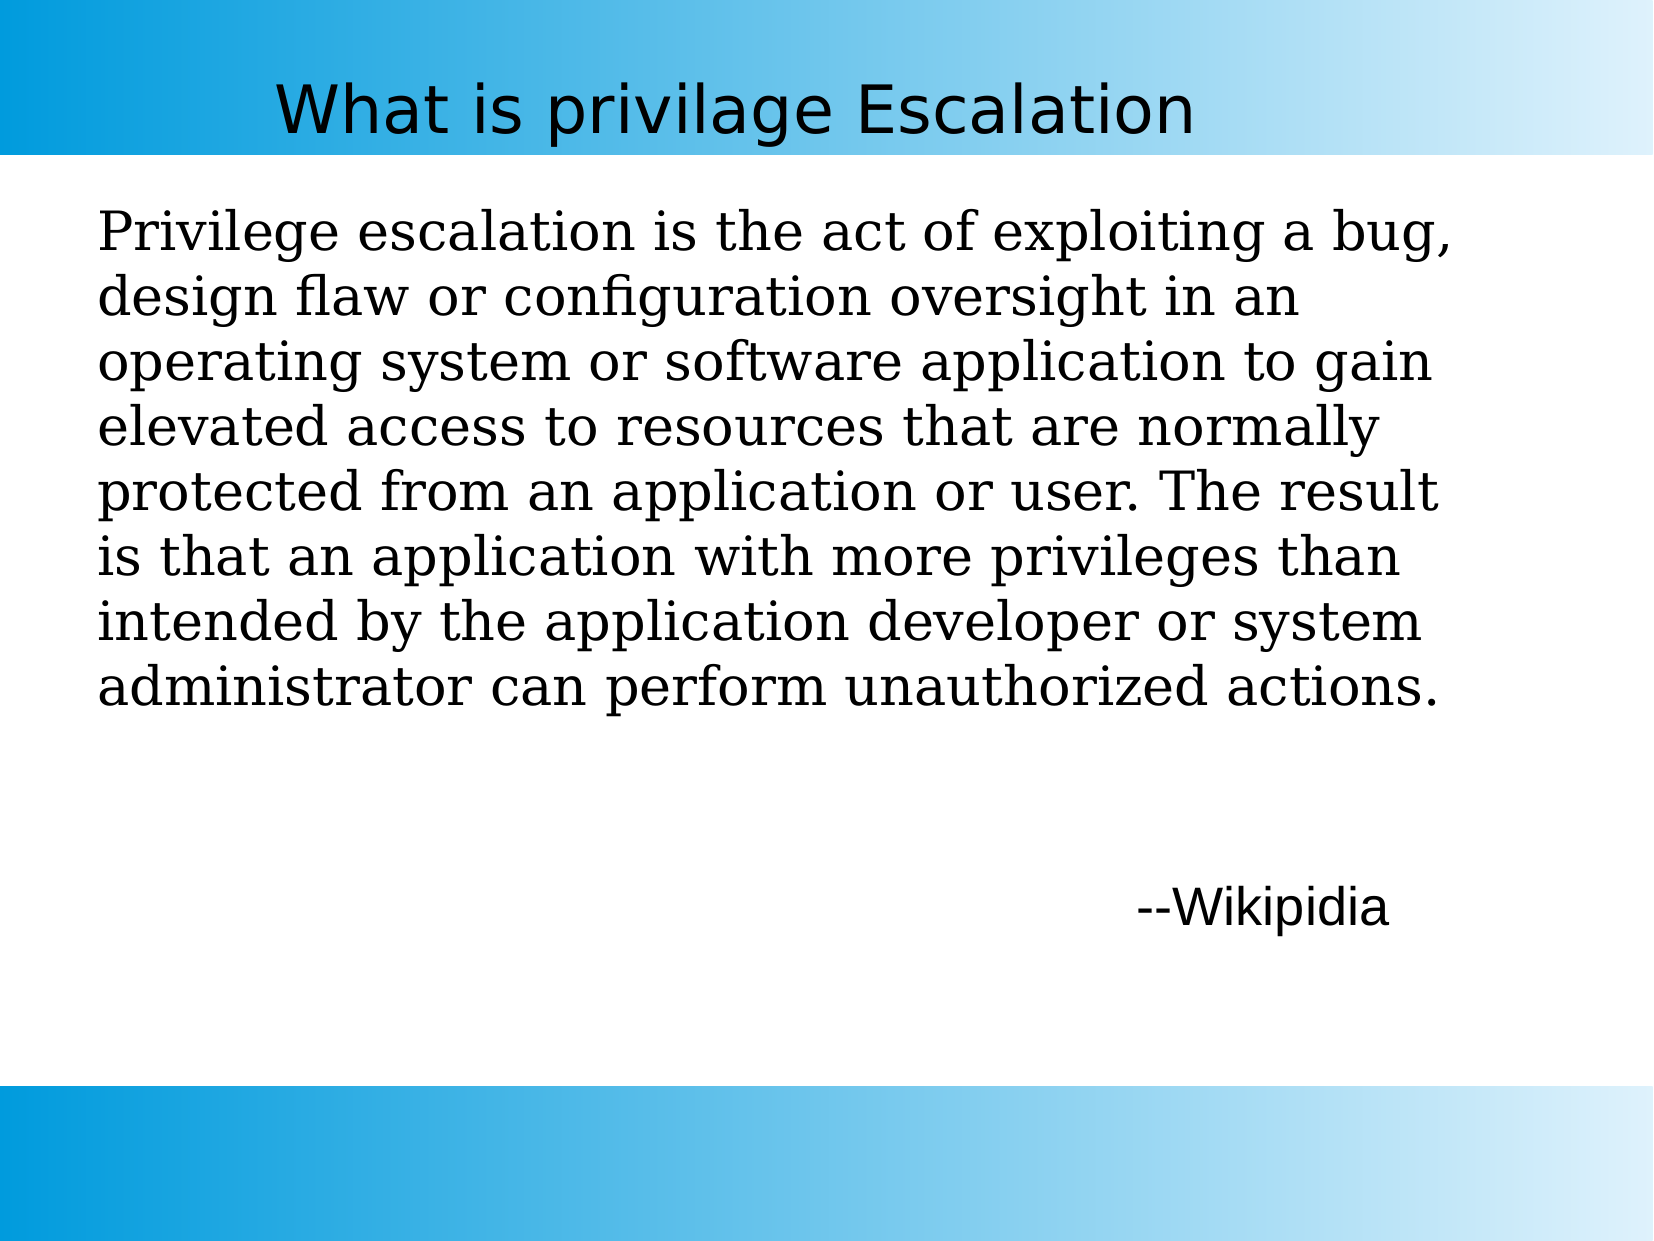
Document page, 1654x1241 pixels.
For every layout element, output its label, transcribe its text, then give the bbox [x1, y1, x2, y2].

text_box --Wikipidia [1121, 864, 1453, 945]
text_box Privilege escalation is the act of exploiting a bug, design flaw or configuration oversight in an operating system or software application to gain elevated access to resources that are normally protected from an application or user. The result is that an application with more privileges than intended by the application developer or system administrator can perform unauthorized actions. [82, 188, 1512, 724]
text_box What is privilage Escalation [259, 58, 1276, 154]
